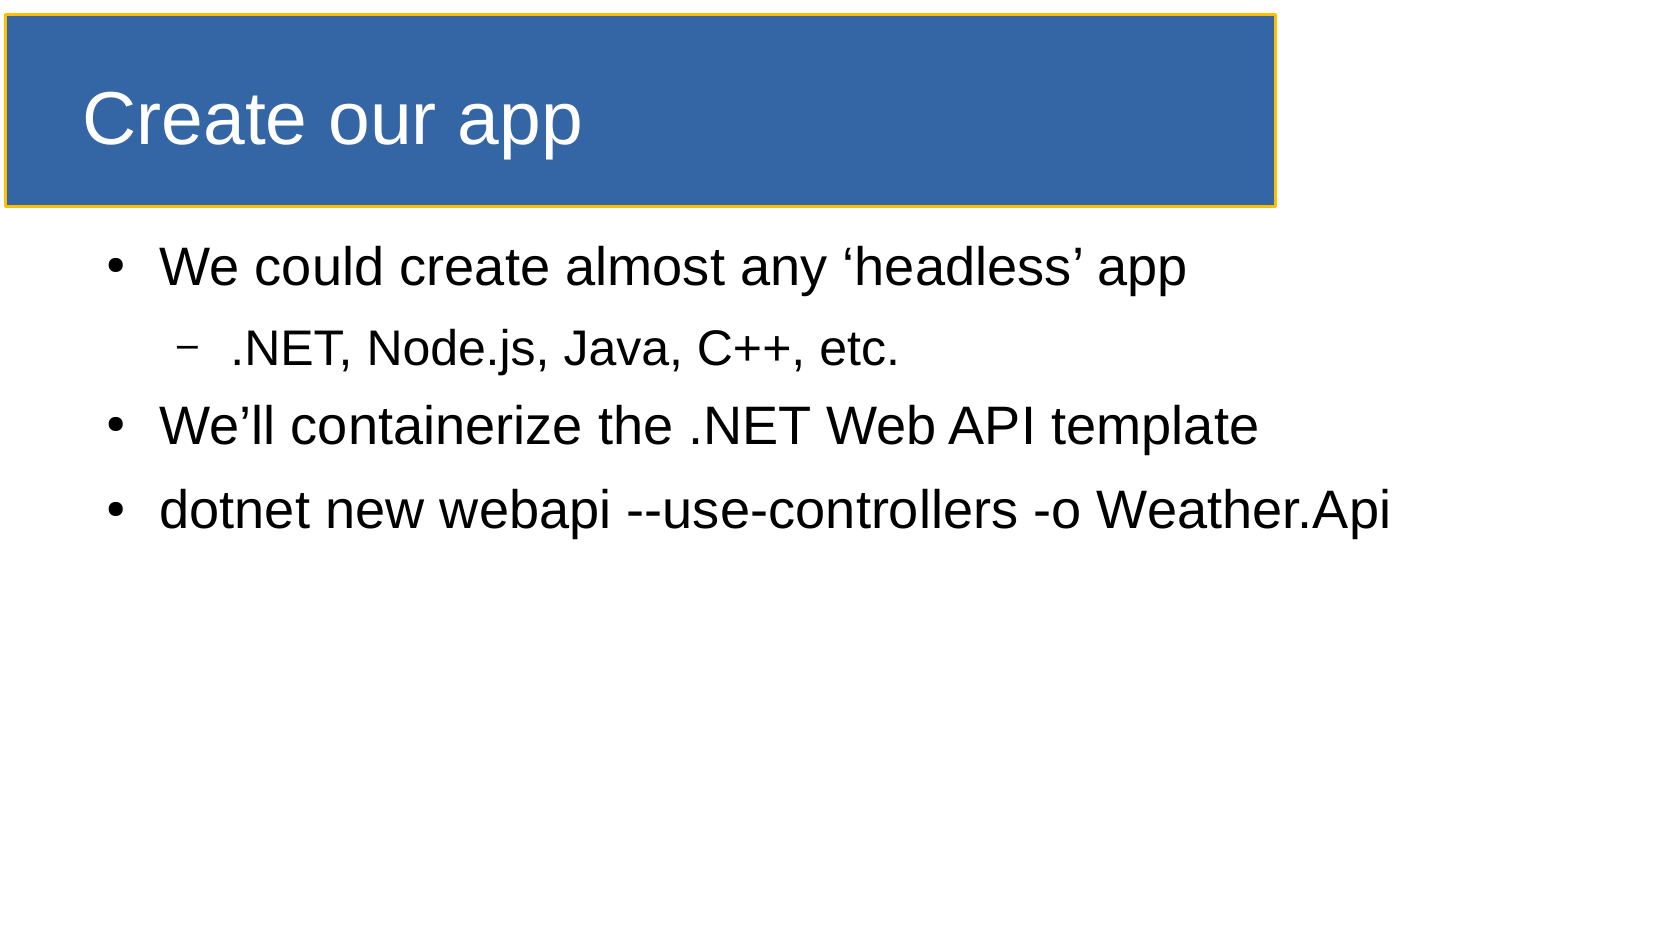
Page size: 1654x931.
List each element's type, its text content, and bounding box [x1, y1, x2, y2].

title Create our app [82, 44, 1235, 192]
list We could create almost any ‘headless’ app .NET, Node.js, Java, C++, etc. We’ll containerize the .NET Web API template dotnet new webapi --use-controllers -o Weather.Api [88, 236, 1565, 798]
